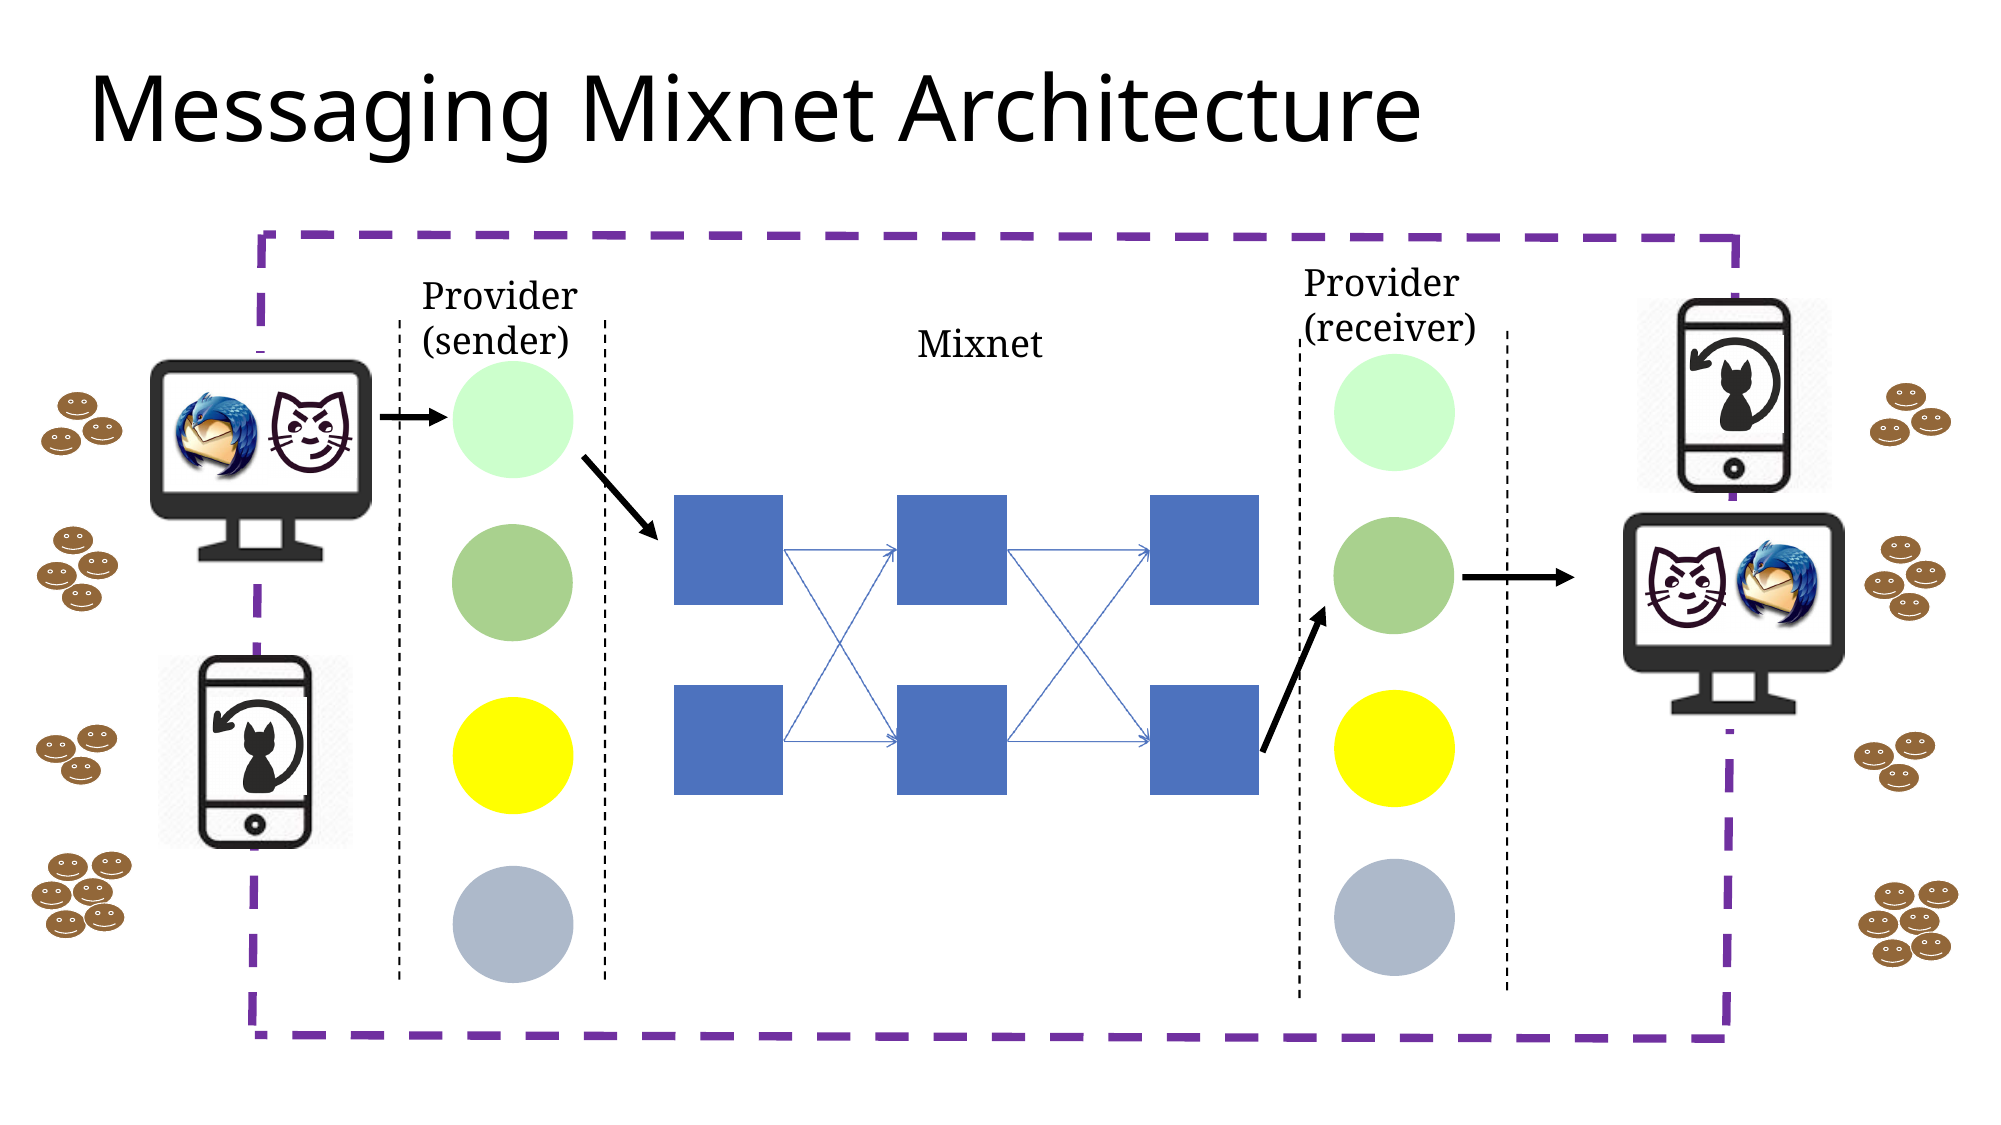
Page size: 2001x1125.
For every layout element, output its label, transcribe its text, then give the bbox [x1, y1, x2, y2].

text_box Mixnet [902, 312, 1059, 373]
picture [158, 655, 353, 849]
text_box [1334, 689, 1455, 808]
text_box [36, 561, 103, 613]
text_box [1885, 382, 1952, 437]
text_box [56, 391, 124, 446]
text_box Provider (receiver) [1288, 251, 1492, 357]
text_box [76, 724, 118, 754]
picture [1623, 506, 1845, 729]
text_box [1857, 880, 1960, 968]
text_box [35, 734, 102, 786]
text_box [452, 697, 574, 815]
picture [1637, 298, 1832, 493]
text_box [52, 525, 119, 580]
text_box [30, 850, 133, 939]
text_box [452, 361, 574, 479]
text_box [40, 426, 82, 456]
text_box [1894, 731, 1936, 761]
text_box [1863, 570, 1931, 622]
text_box [1853, 741, 1920, 793]
text_box [1333, 517, 1455, 635]
text_box [1869, 417, 1911, 447]
picture [664, 477, 1269, 815]
text_box [1880, 535, 1947, 590]
title Messaging Mixnet Architecture [72, 2, 1736, 221]
text_box [452, 865, 574, 984]
text_box [452, 524, 573, 642]
text_box [1334, 858, 1455, 976]
picture [150, 353, 372, 576]
text_box Provider (sender) [407, 265, 594, 370]
text_box [1334, 357, 1455, 472]
